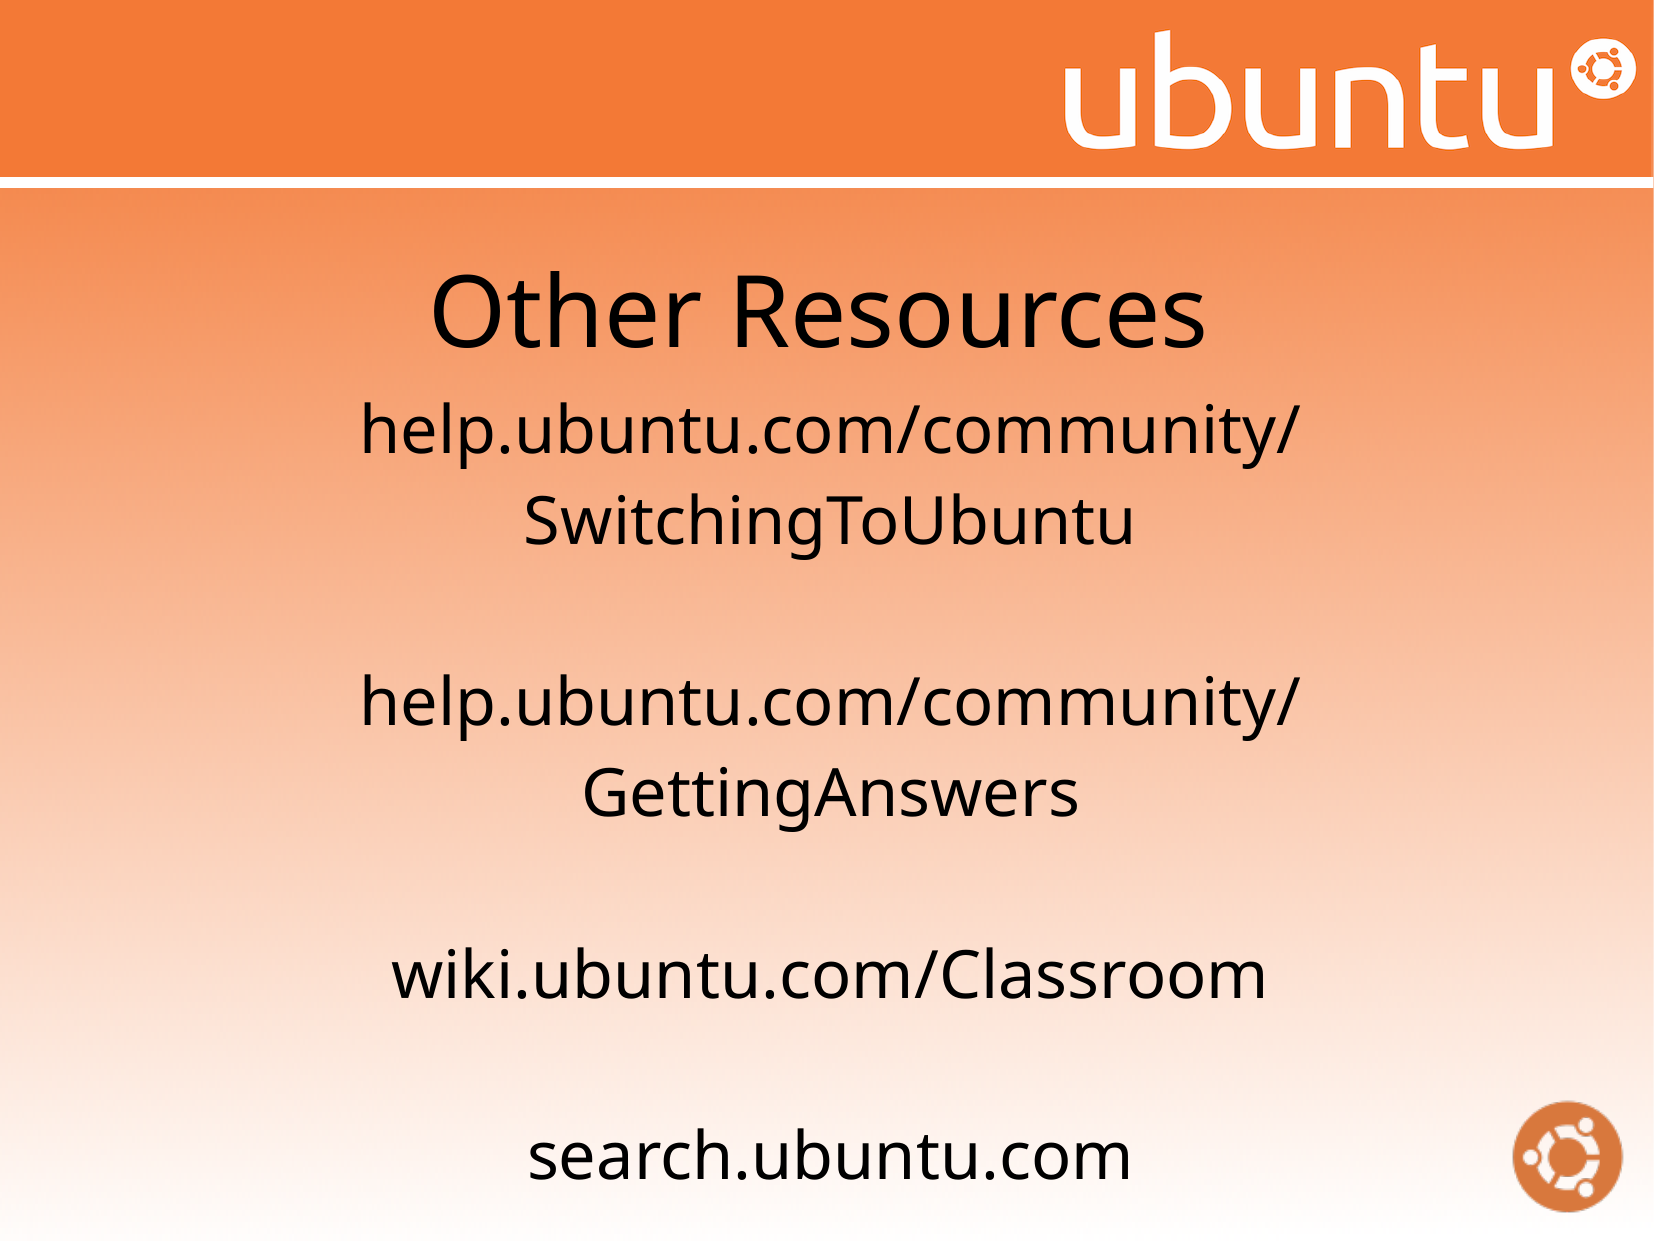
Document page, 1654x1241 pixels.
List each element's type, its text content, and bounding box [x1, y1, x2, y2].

title Other Resources [75, 205, 1564, 413]
subtitle help.ubuntu.com/community/ SwitchingToUbuntu help.ubuntu.com/community/ GettingAnswers wiki.ubuntu.com/Classroom search.ubuntu.com [86, 381, 1576, 1201]
picture [0, 0, 1654, 1241]
